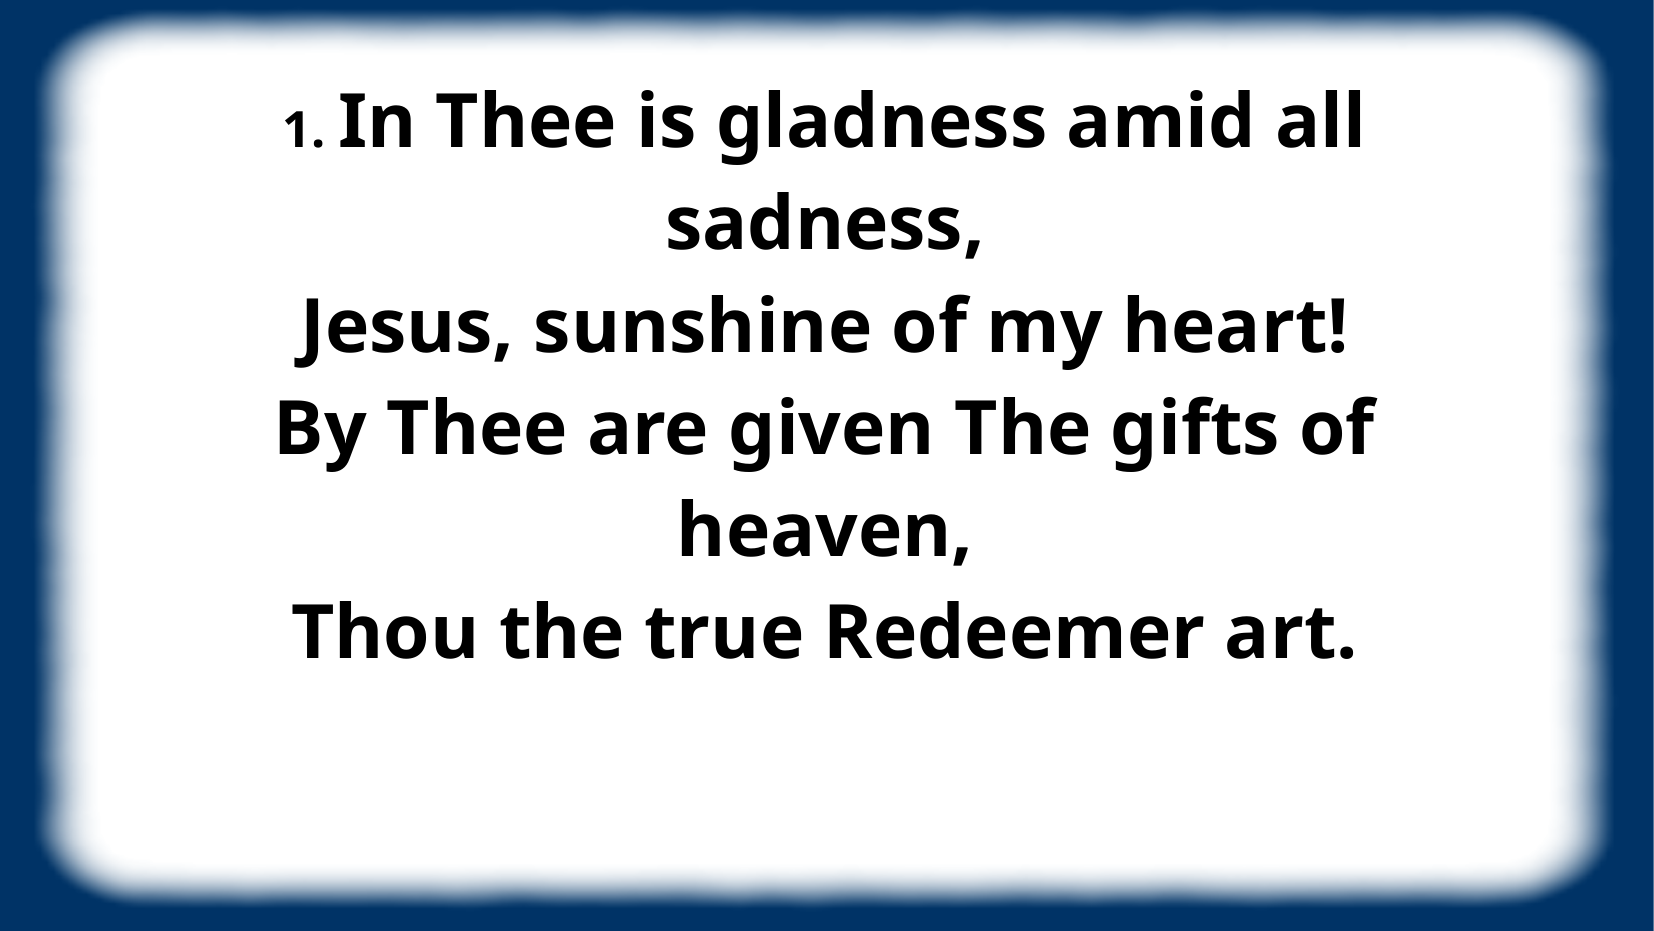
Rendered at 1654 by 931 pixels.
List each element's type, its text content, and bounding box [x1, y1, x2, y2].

text_box 1. In Thee is gladness amid all sadness, Jesus, sunshine of my heart! By Thee are given The gifts of heaven, Thou the true Redeemer art. [105, 60, 1546, 475]
picture [0, 0, 1654, 931]
